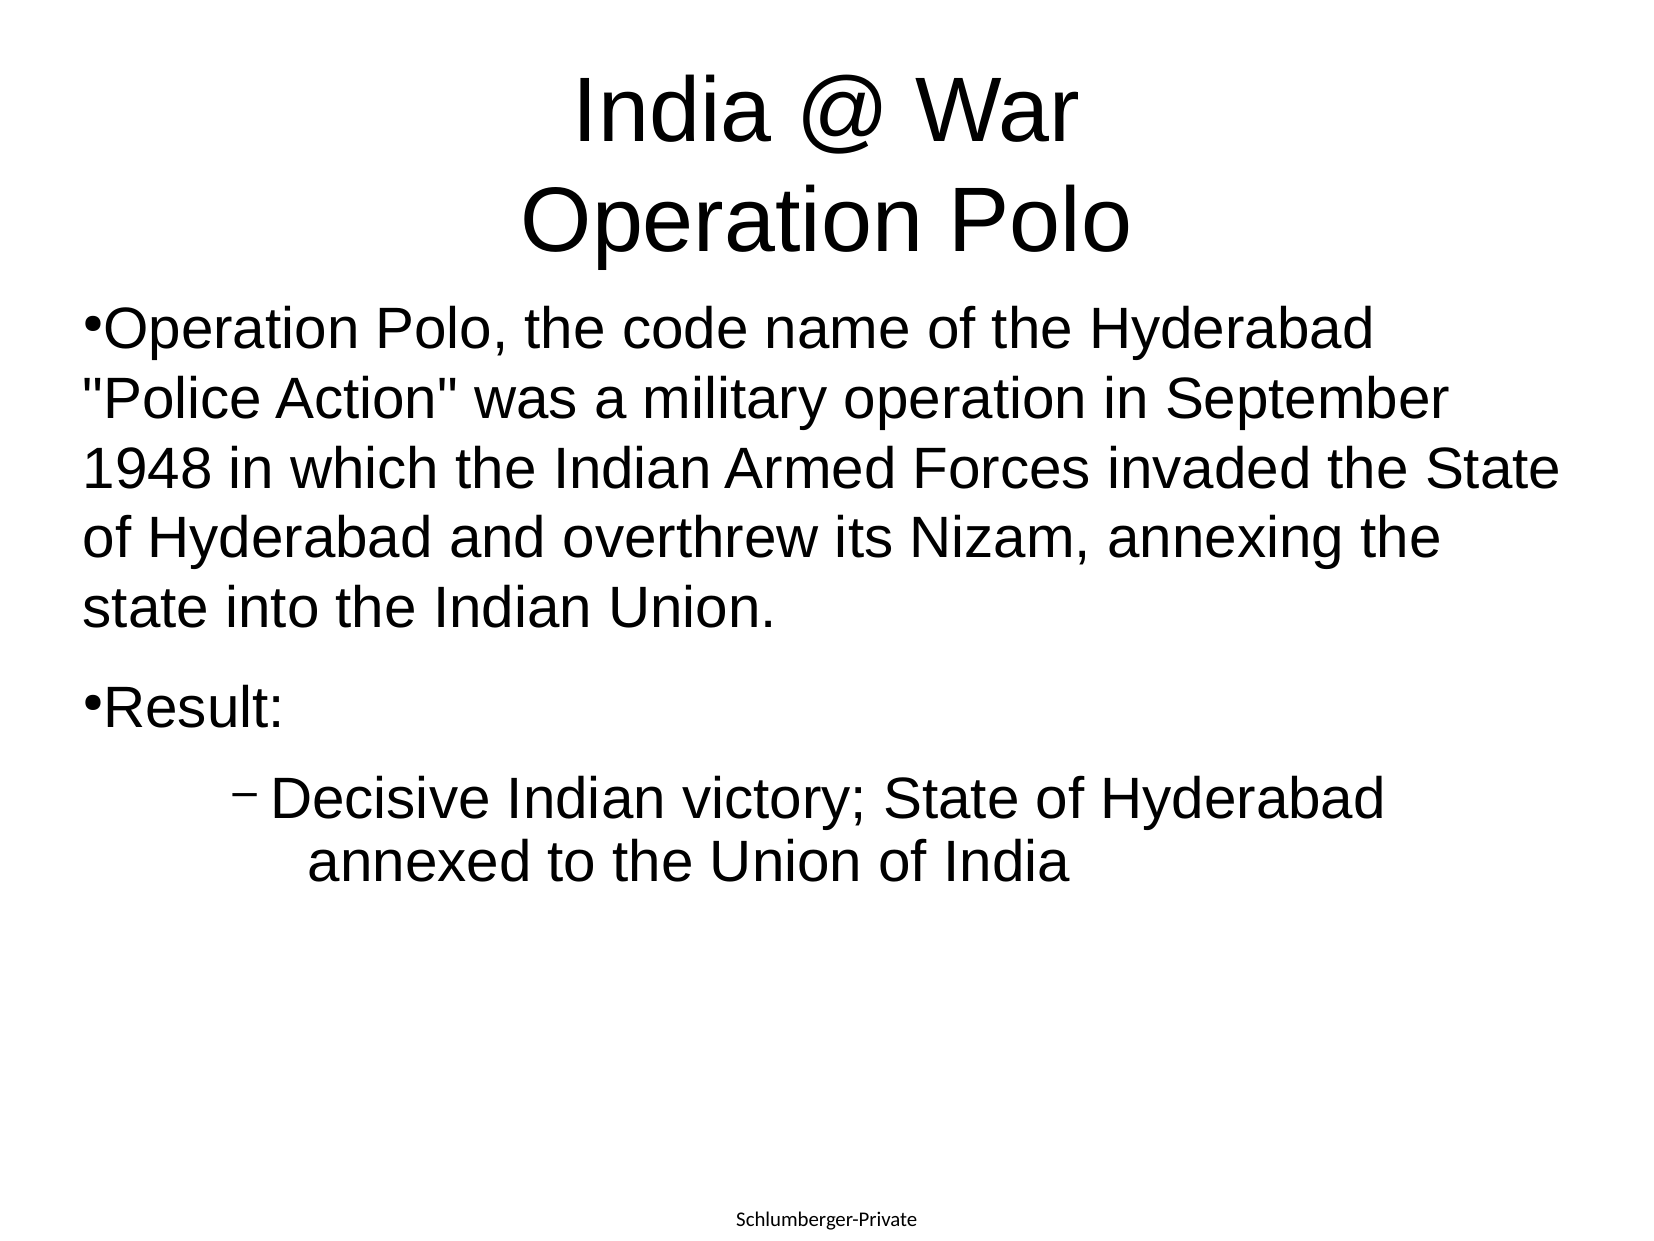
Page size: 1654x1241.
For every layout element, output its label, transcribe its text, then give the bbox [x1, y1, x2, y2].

list Operation Polo, the code name of the Hyderabad "Police Action" was a military operation in September 1948 in which the Indian Armed Forces invaded the State of Hyderabad and overthrew its Nizam, annexing the state into the Indian Union. Result: Decisive Indian victory; State of Hyderabad annexed to the Union of India [82, 290, 1571, 1010]
title India @ War Operation Polo [82, 49, 1571, 257]
